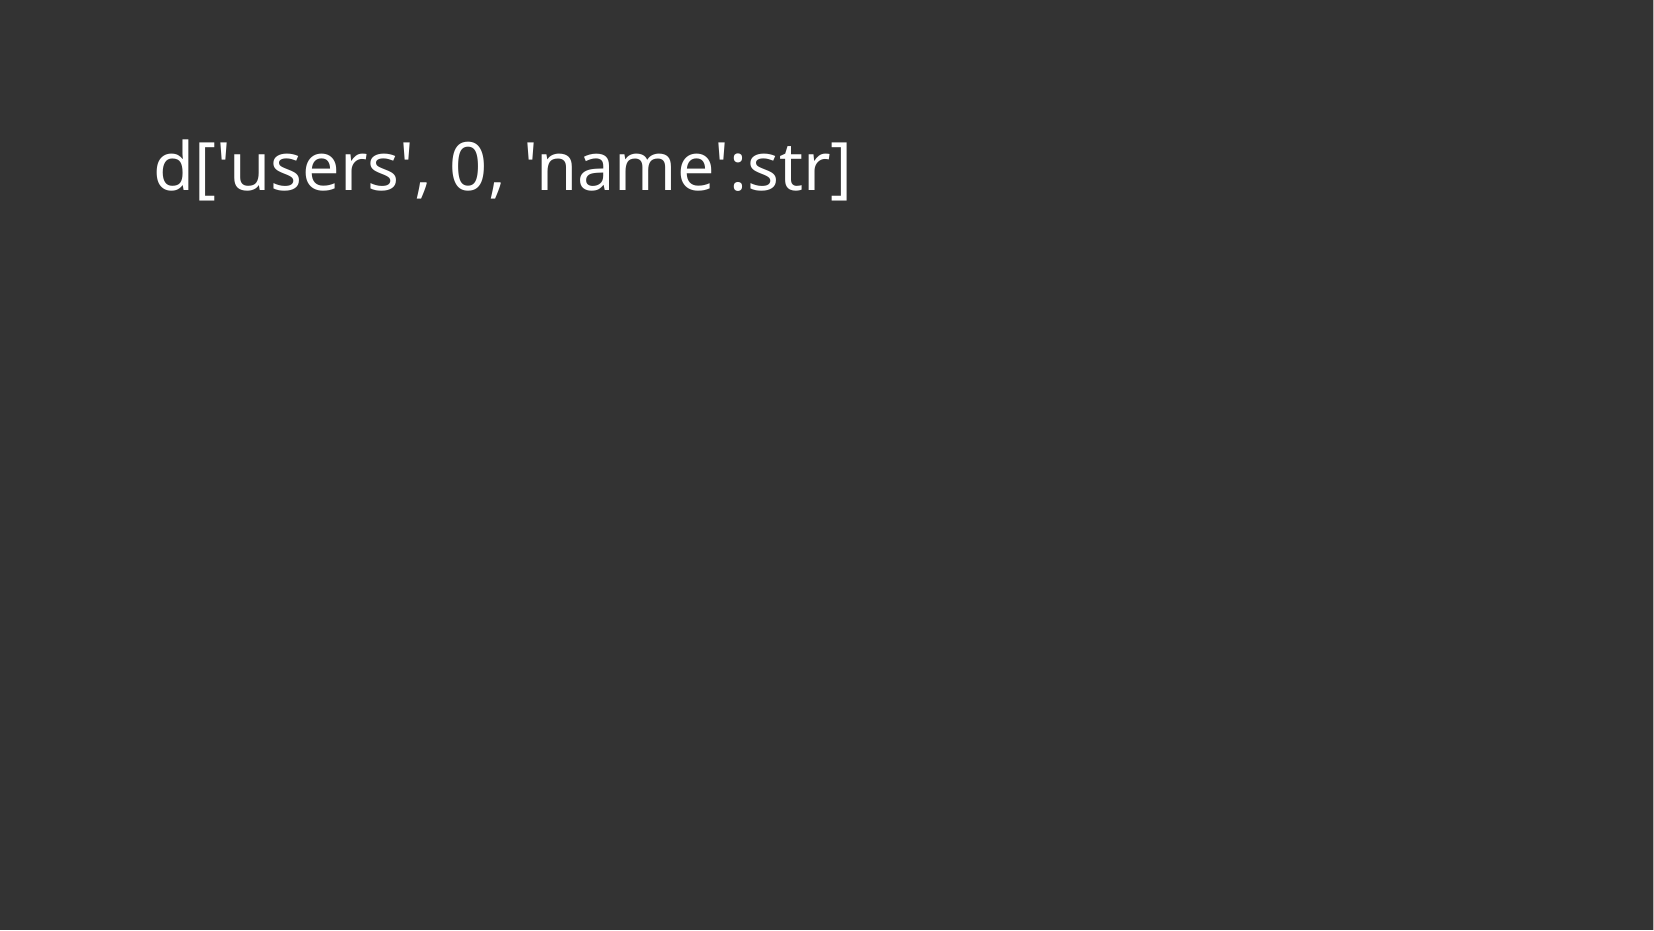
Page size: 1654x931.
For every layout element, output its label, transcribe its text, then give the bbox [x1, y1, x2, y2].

list d['users', 0, 'name':str] [82, 119, 1571, 839]
